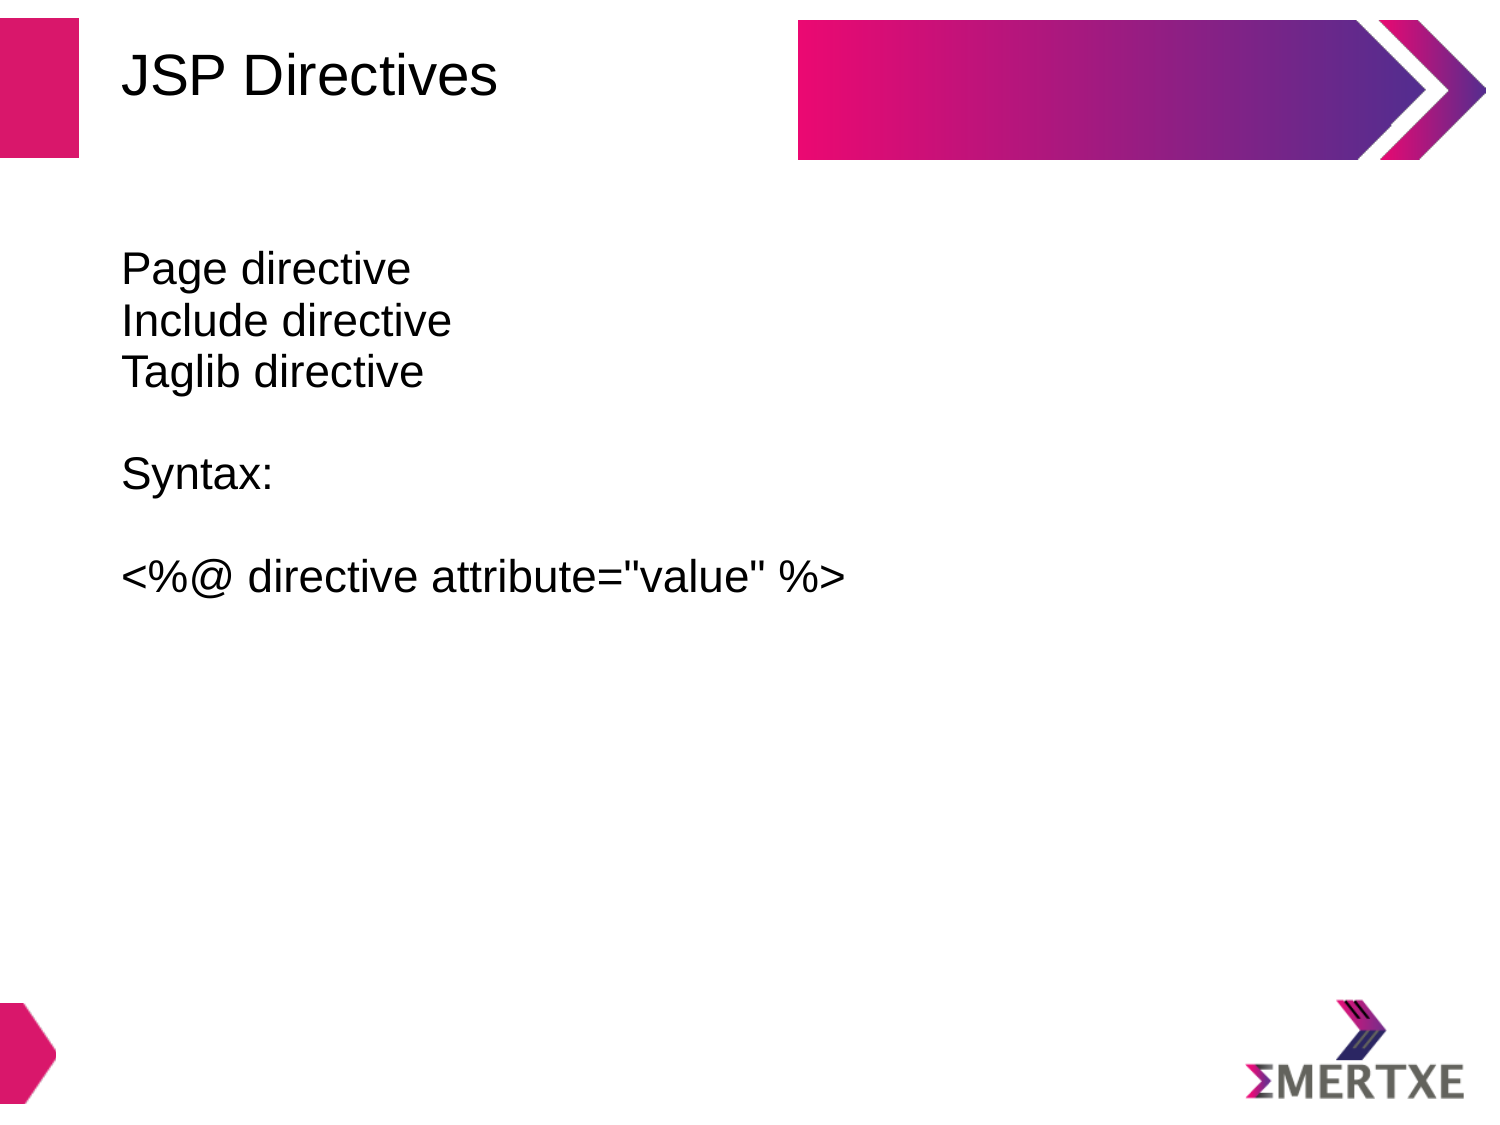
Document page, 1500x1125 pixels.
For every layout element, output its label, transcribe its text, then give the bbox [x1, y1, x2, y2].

picture [1245, 996, 1465, 1099]
picture [798, 20, 1486, 160]
text_box JSP Directives [106, 35, 768, 116]
text_box Page directive Include directive Taglib directive Syntax: <%@ directive attribute="value" %> [106, 235, 1193, 736]
